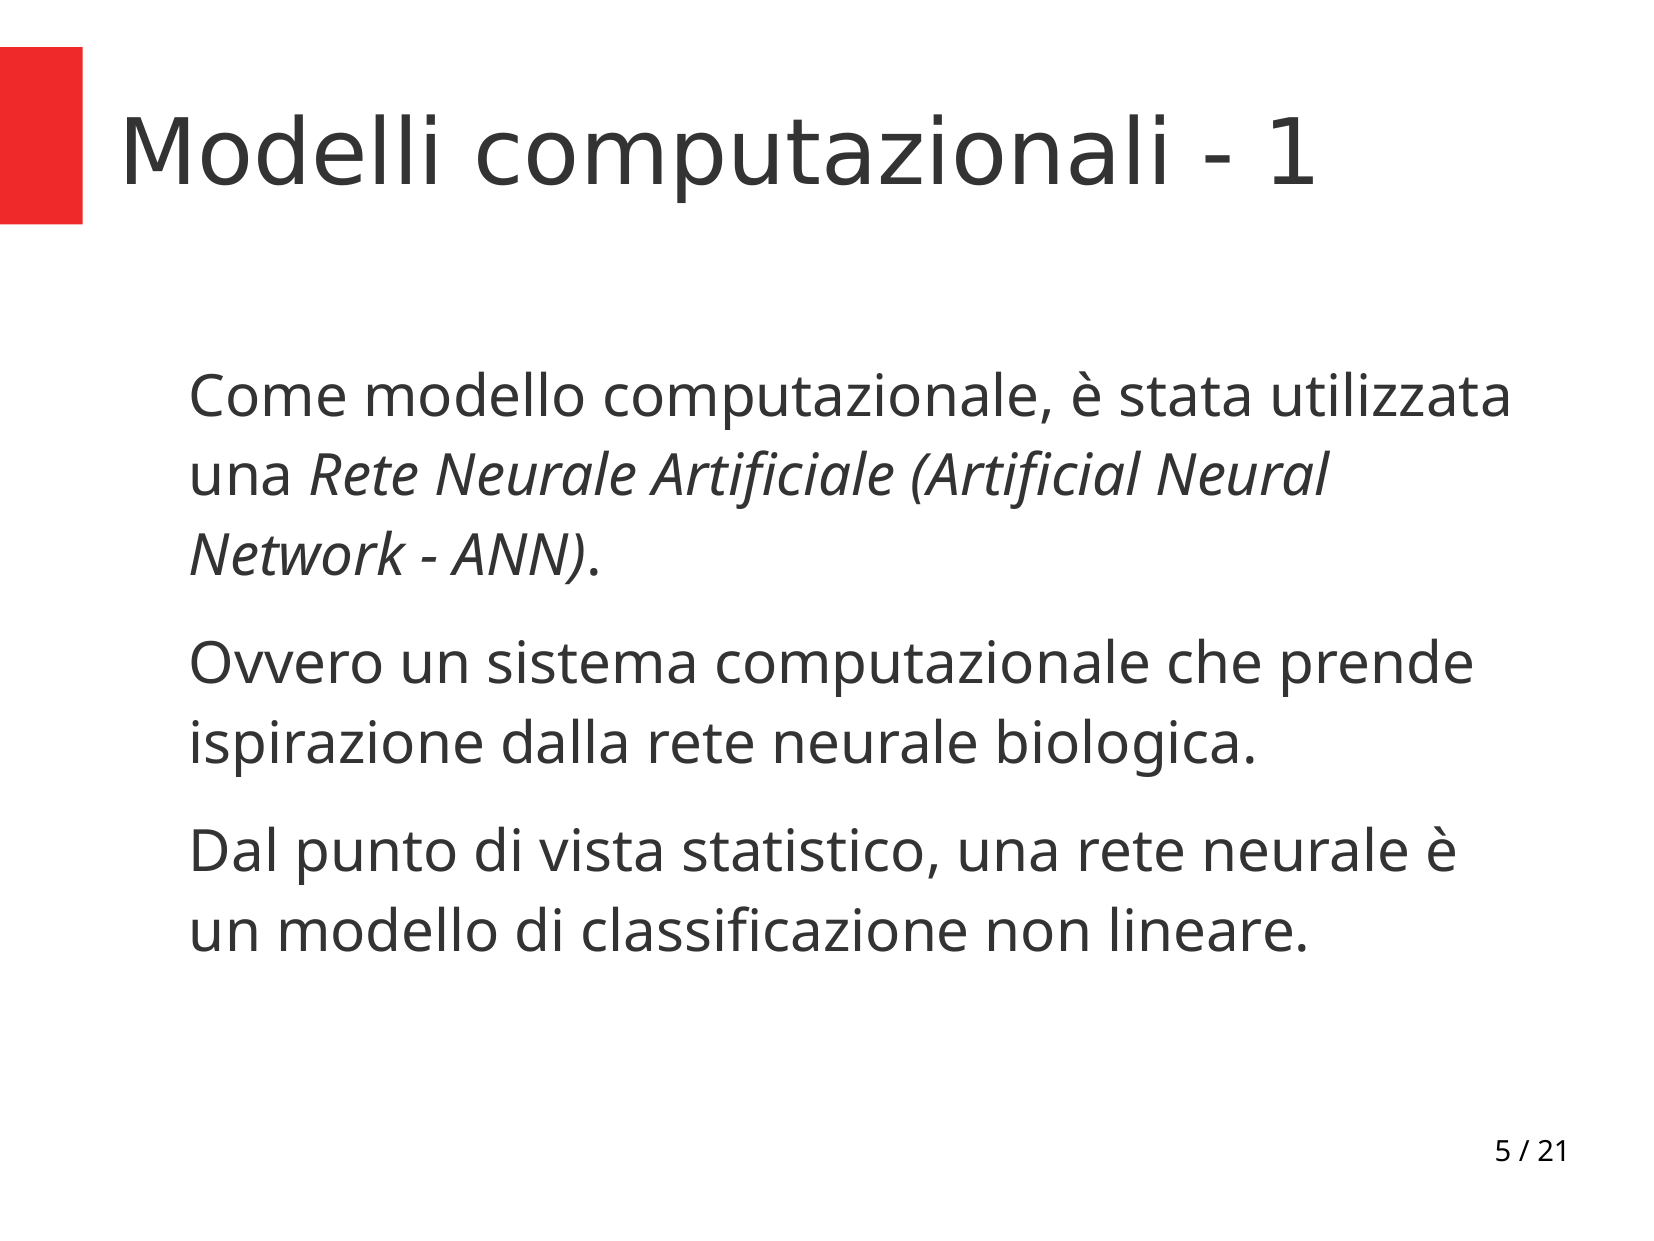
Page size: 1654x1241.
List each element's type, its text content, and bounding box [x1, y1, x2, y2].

list Come modello computazionale, è stata utilizzata una Rete Neurale Artificiale (Artificial Neural Network - ANN). Ovvero un sistema computazionale che prende ispirazione dalla rete neurale biologica. Dal punto di vista statistico, una rete neurale è un modello di classificazione non lineare. [118, 354, 1536, 1074]
title Modelli computazionali - 1 [118, 49, 1571, 257]
